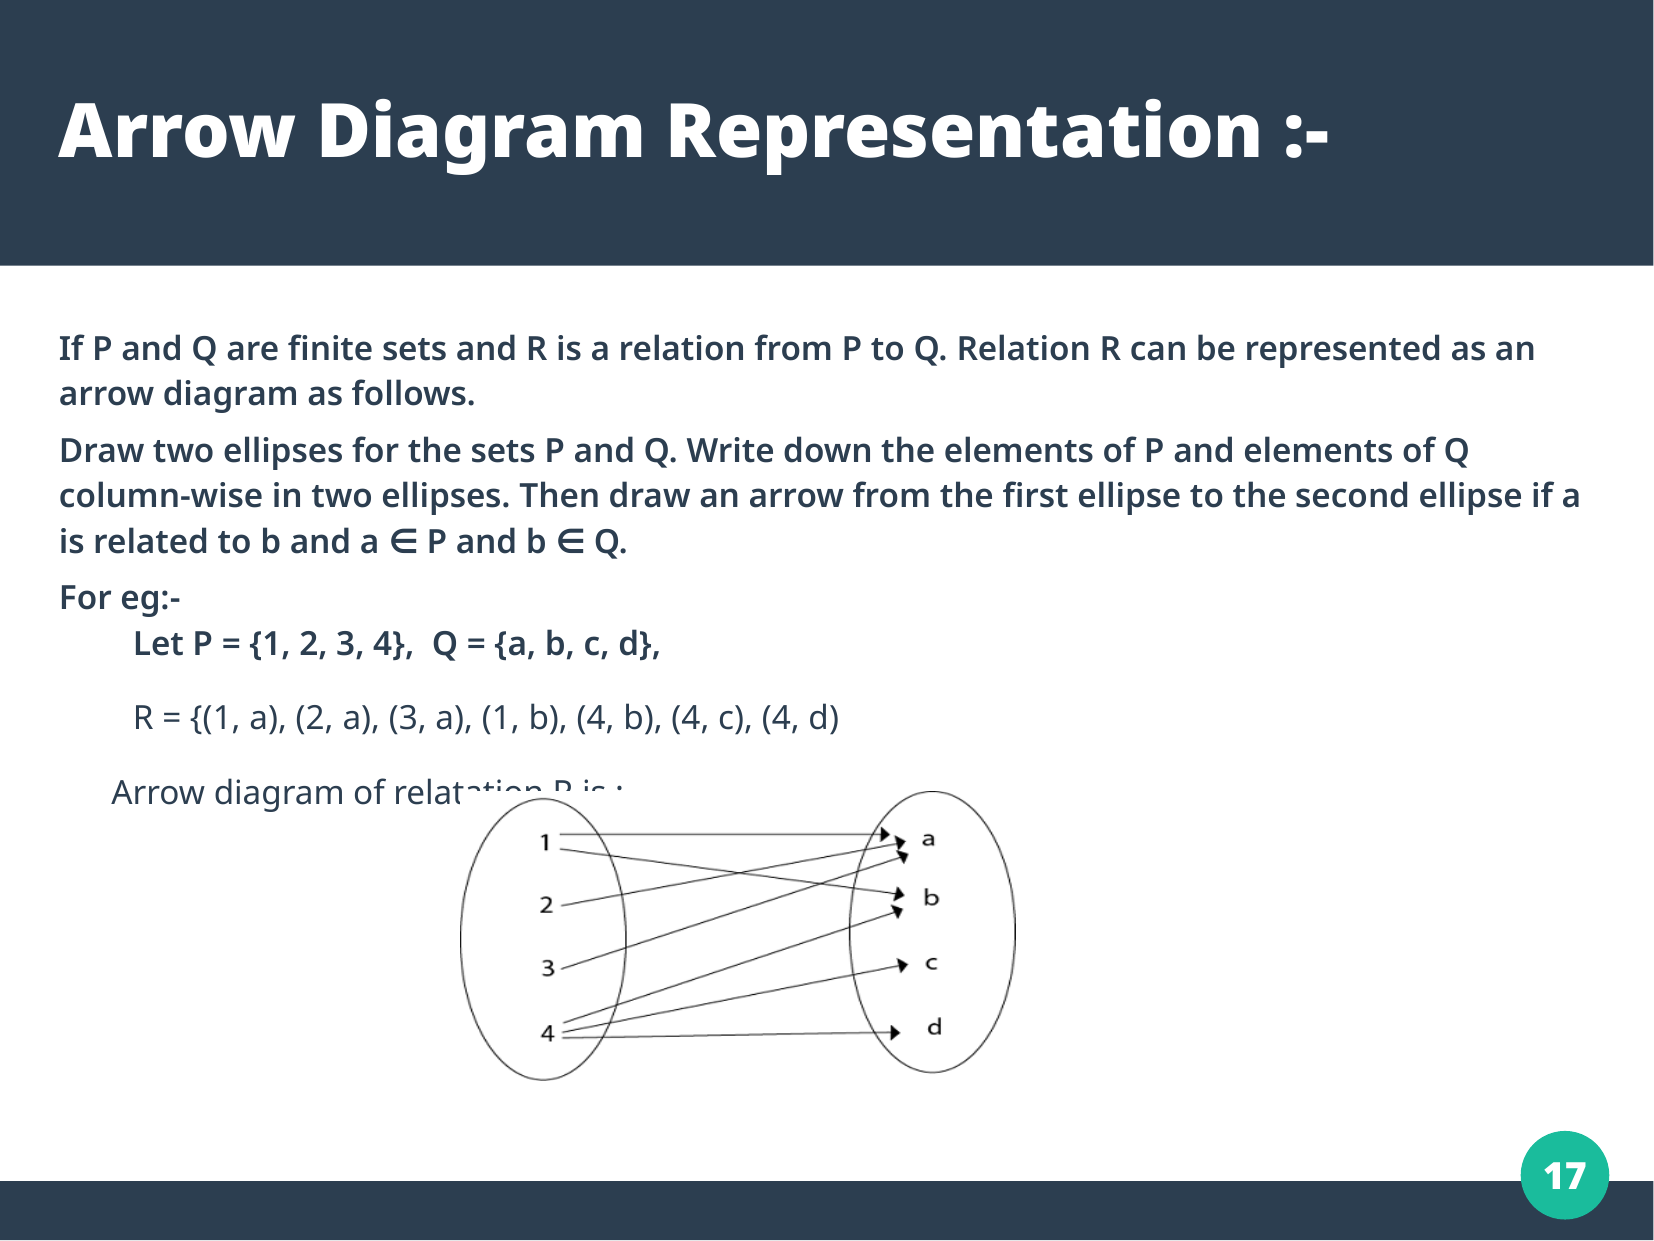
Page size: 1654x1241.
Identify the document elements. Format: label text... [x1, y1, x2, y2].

title Arrow Diagram Representation :- [59, 0, 1595, 265]
picture [460, 791, 1016, 1081]
list If P and Q are finite sets and R is a relation from P to Q. Relation R can be represented as an arrow diagram as follows. Draw two ellipses for the sets P and Q. Write down the elements of P and elements of Q column-wise in two ellipses. Then draw an arrow from the first ellipse to the second ellipse if a is related to b and a ∈ P and b ∈ Q. For eg:- Let P = {1, 2, 3, 4}, Q = {a, b, c, d}, R = {(1, a), (2, a), (3, a), (1, b), (4, b), (4, c), (4, d) Arrow diagram of relatation R is :- [59, 324, 1595, 1152]
